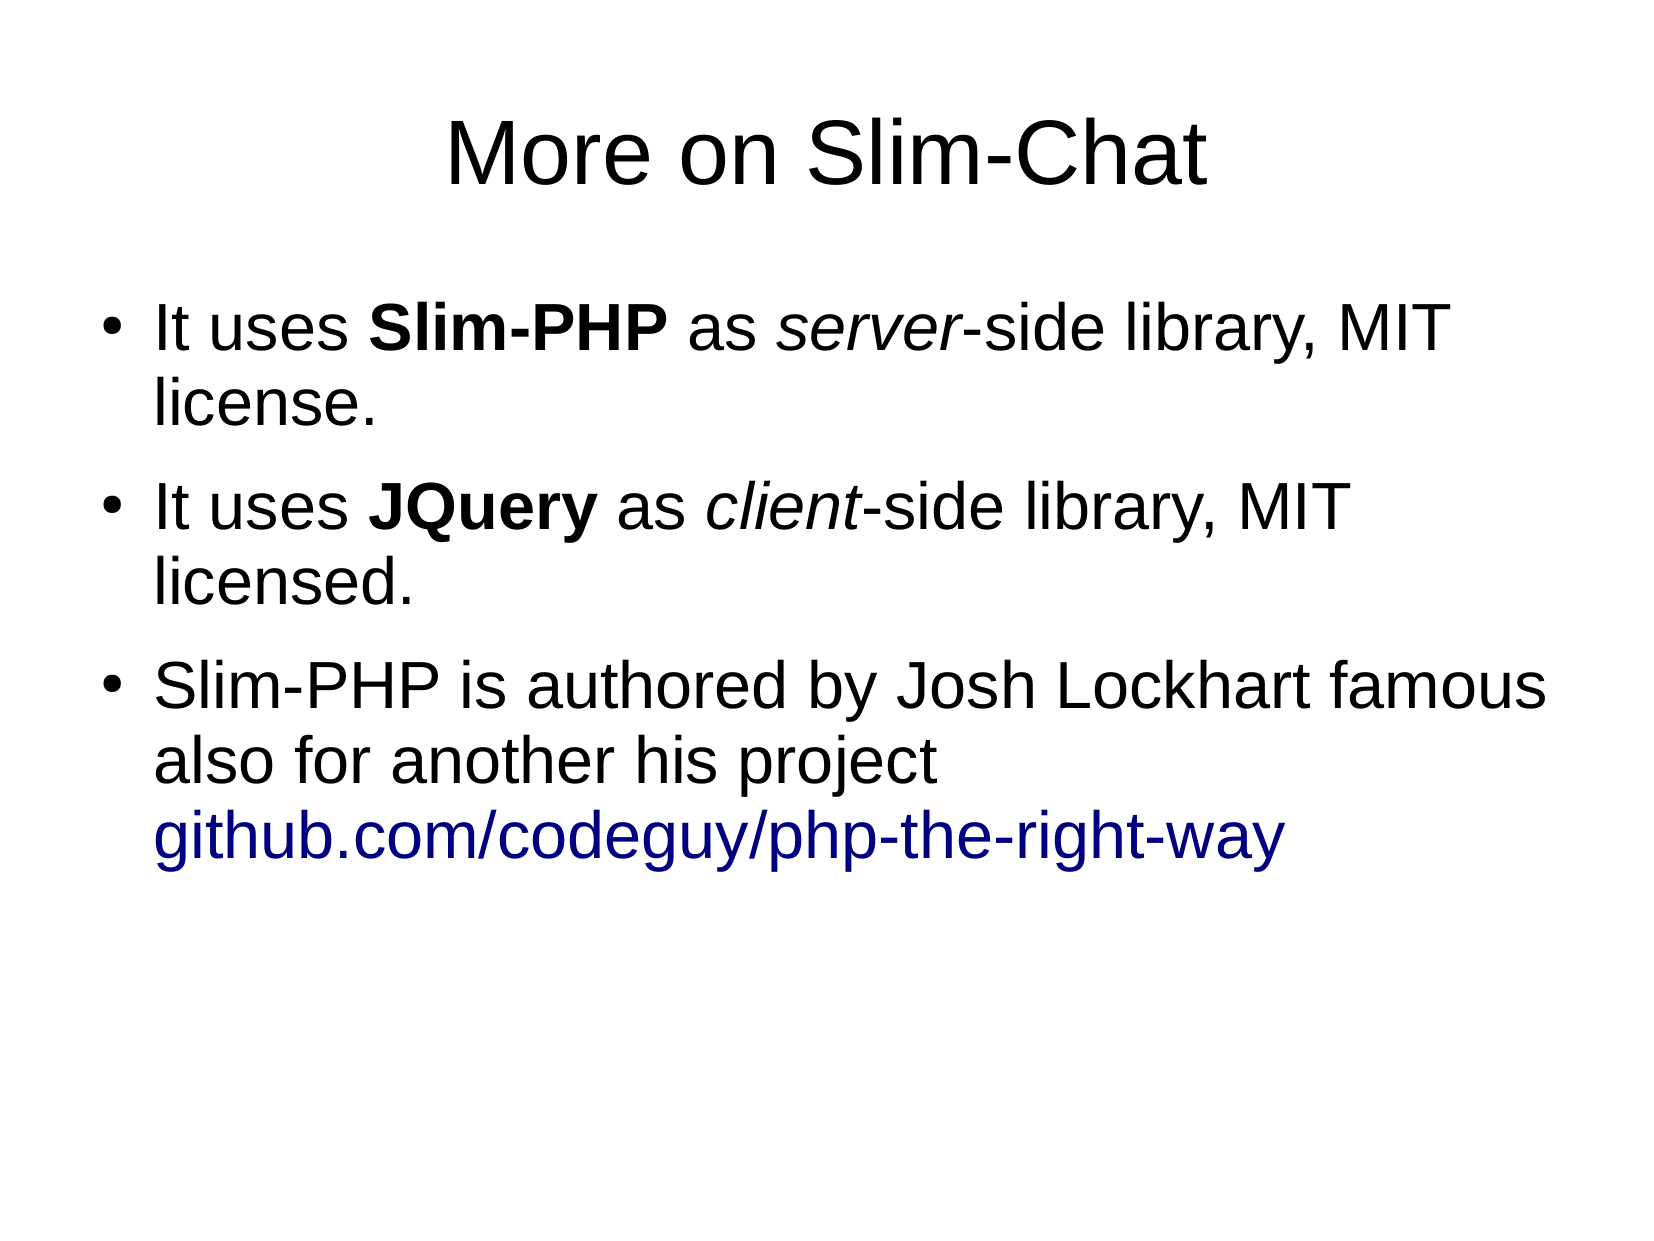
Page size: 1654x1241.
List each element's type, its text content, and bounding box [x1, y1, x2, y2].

list It uses Slim-PHP as server-side library, MIT license. It uses JQuery as client-side library, MIT licensed. Slim-PHP is authored by Josh Lockhart famous also for another his project github.com/codeguy/php-the-right-way [82, 290, 1571, 1010]
title More on Slim-Chat [82, 49, 1571, 257]
